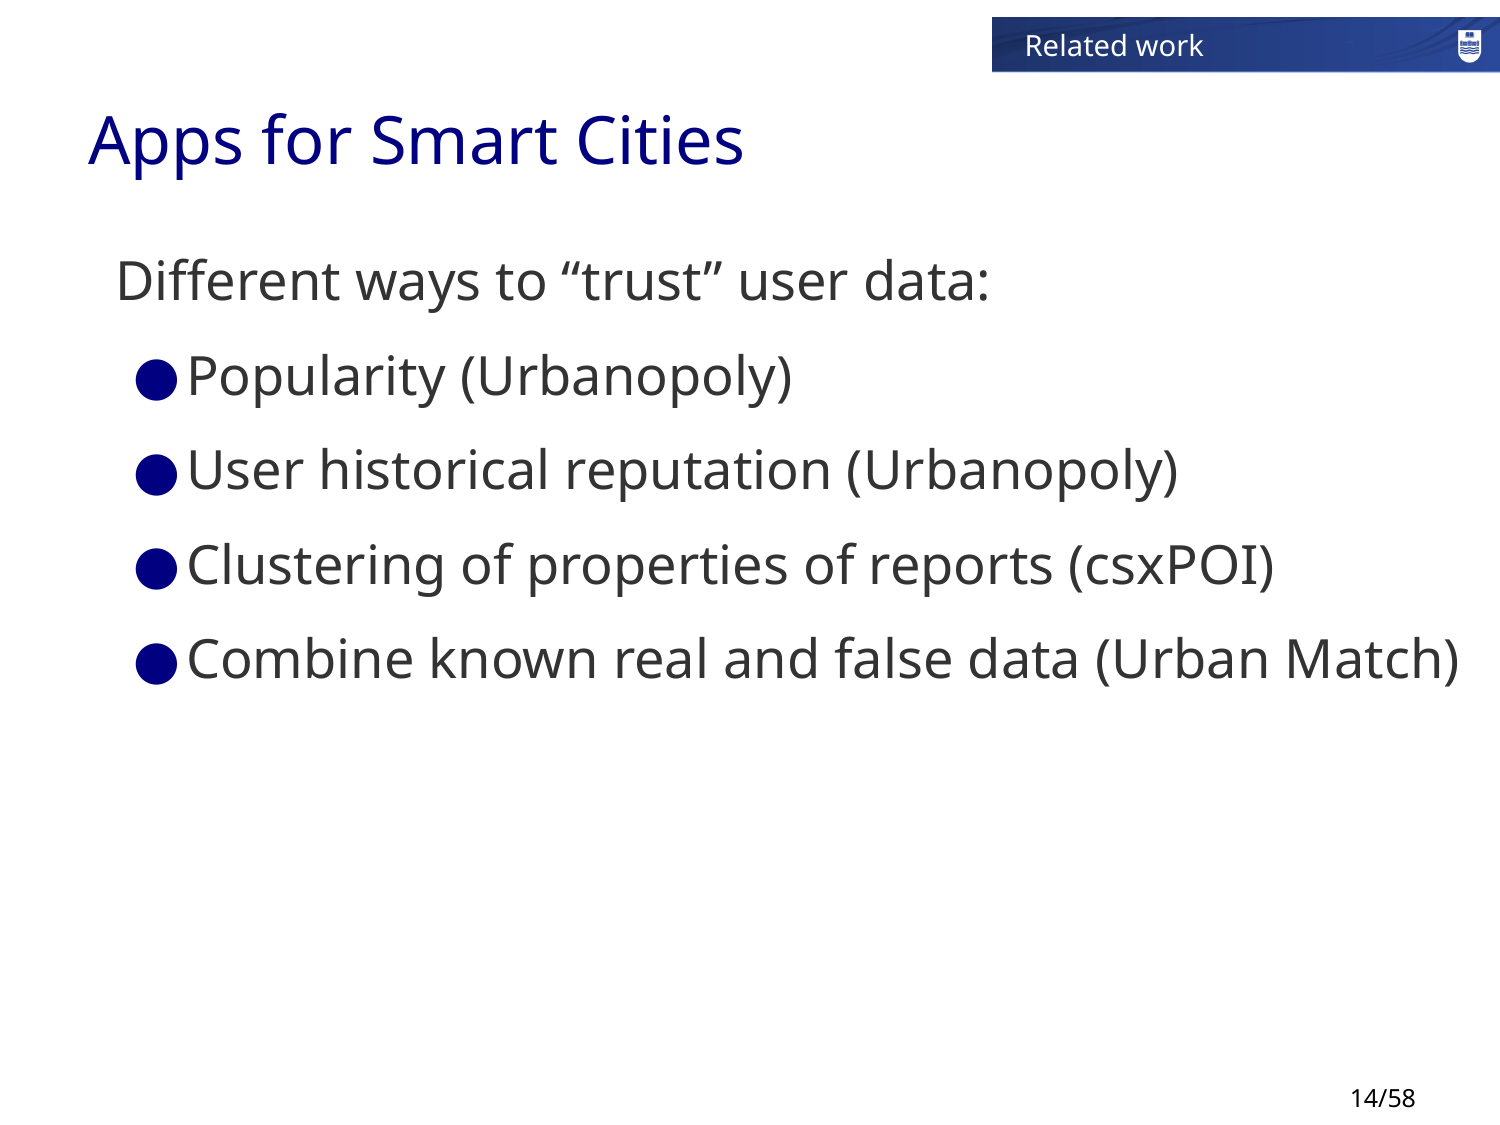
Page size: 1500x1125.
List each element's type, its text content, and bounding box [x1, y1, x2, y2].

title Apps for Smart Cities [2, 99, 1365, 177]
picture [992, 17, 1500, 73]
list Different ways to “trust” user data: Popularity (Urbanopoly) User historical reputation (Urbanopoly) Clustering of properties of reports (csxPOI) Combine known real and false data (Urban Match) [100, 238, 1495, 808]
text_box Related work [1009, 17, 1483, 67]
